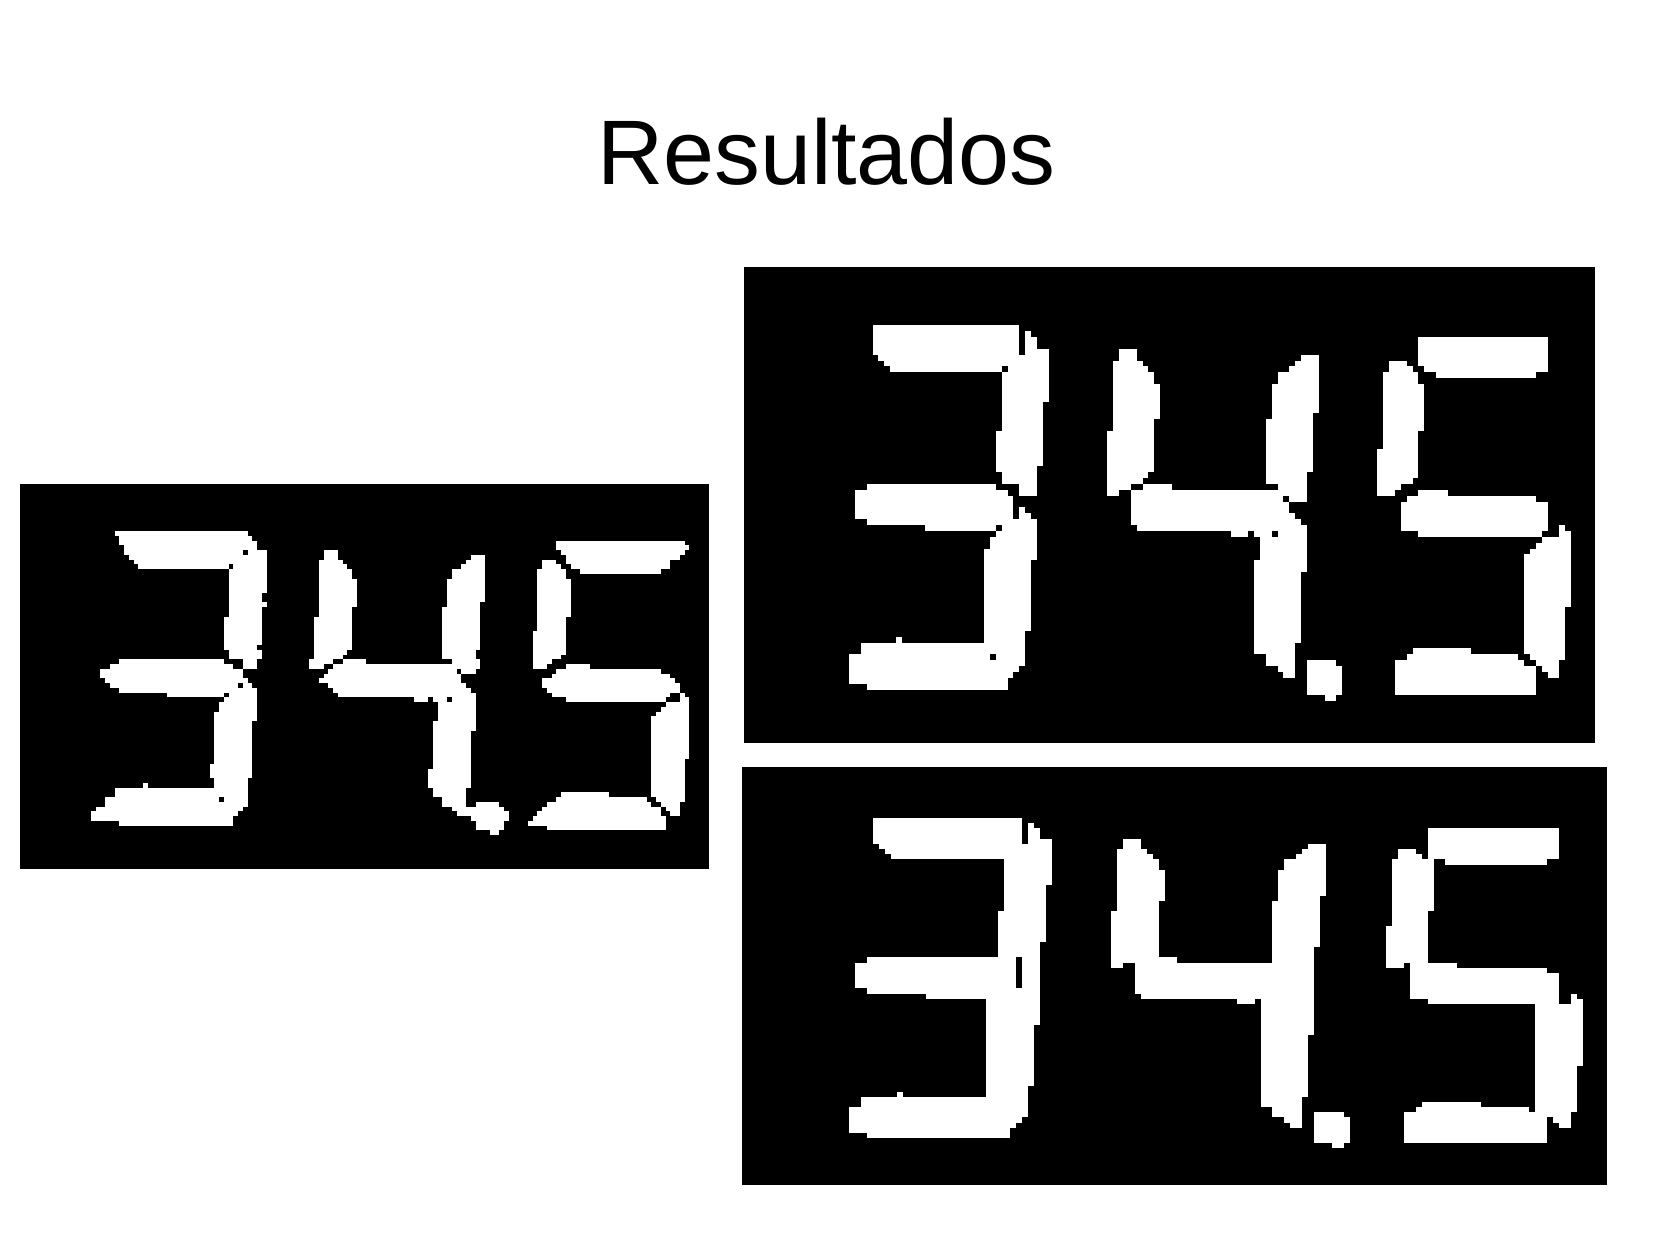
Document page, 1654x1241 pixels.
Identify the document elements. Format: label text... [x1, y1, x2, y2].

picture [744, 267, 1595, 743]
title Resultados [82, 49, 1571, 257]
picture [742, 767, 1607, 1186]
picture [20, 484, 709, 869]
